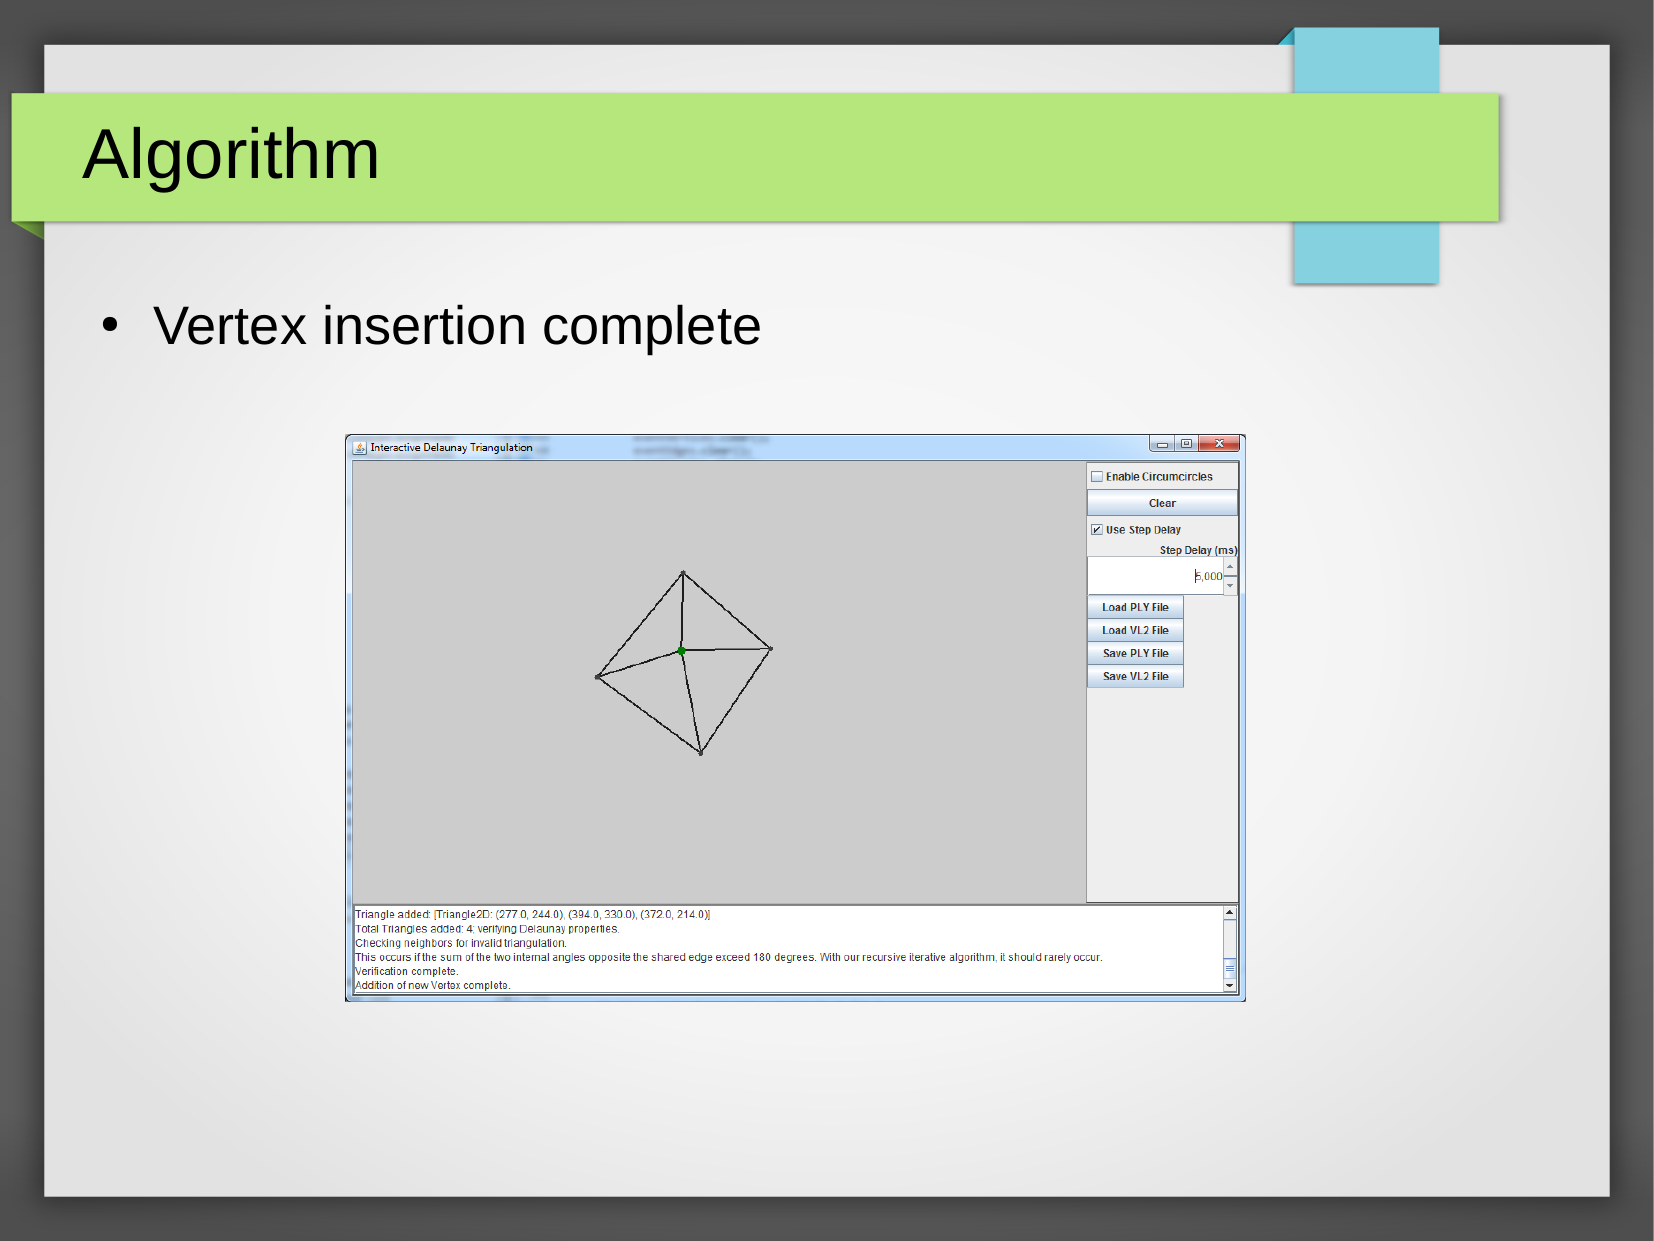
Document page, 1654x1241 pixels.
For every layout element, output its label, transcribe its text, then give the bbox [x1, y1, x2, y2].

picture [0, 0, 1654, 1241]
title Algorithm [82, 94, 1264, 213]
list Vertex insertion complete [82, 295, 1571, 1015]
